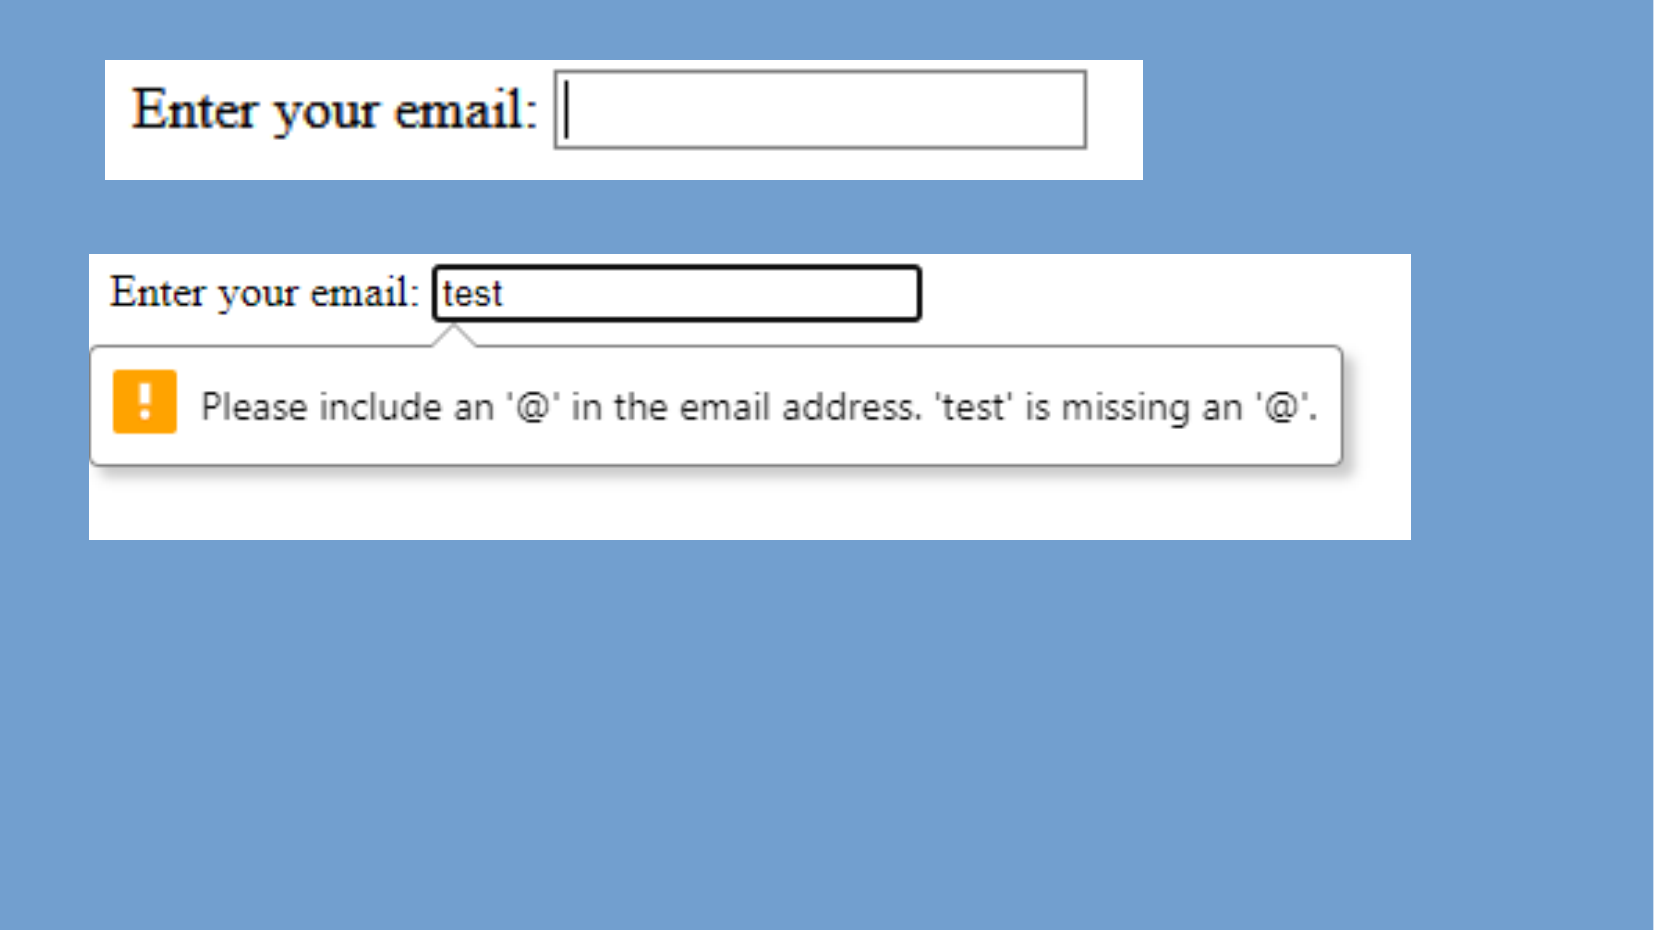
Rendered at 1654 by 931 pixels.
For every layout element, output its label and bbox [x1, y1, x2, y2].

picture [89, 254, 1411, 541]
picture [105, 60, 1143, 181]
